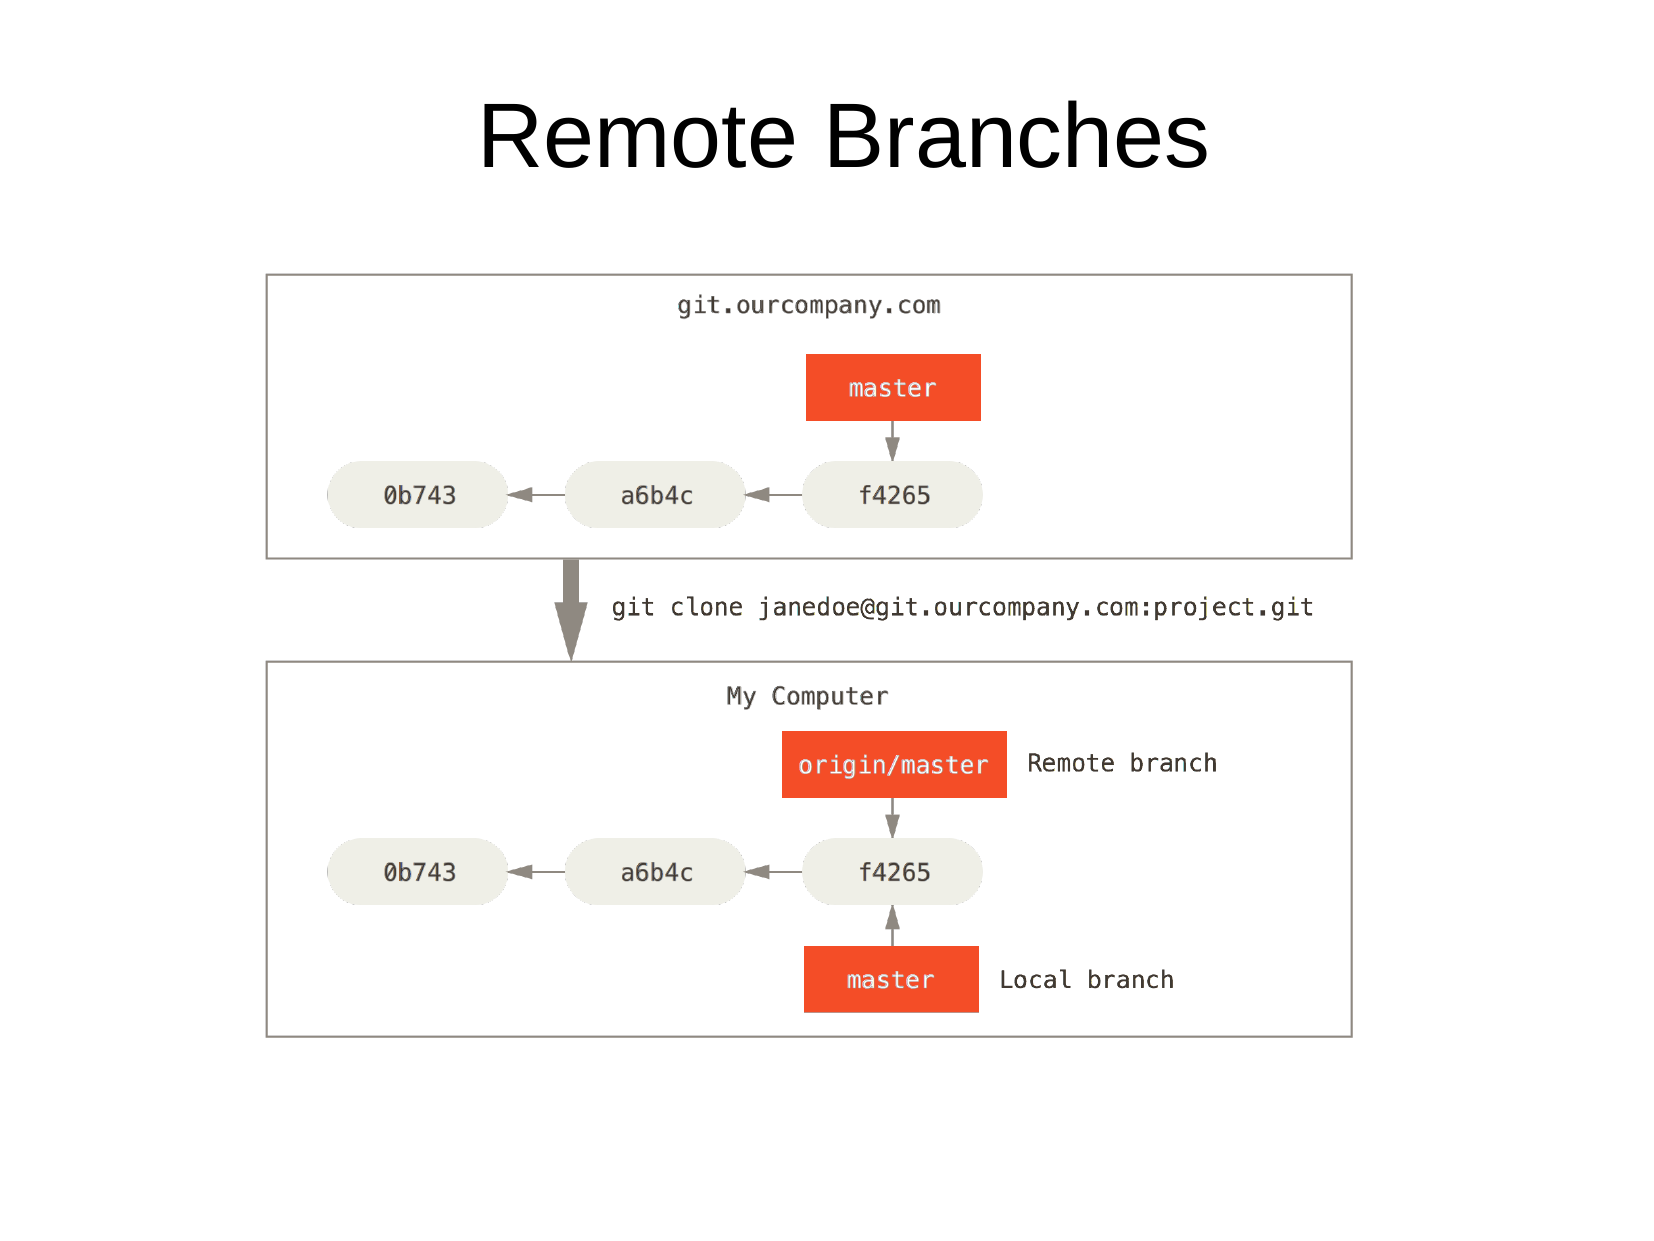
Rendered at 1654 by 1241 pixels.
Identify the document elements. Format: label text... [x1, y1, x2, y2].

picture [234, 238, 1382, 1066]
title Remote Branches [0, 27, 1654, 235]
